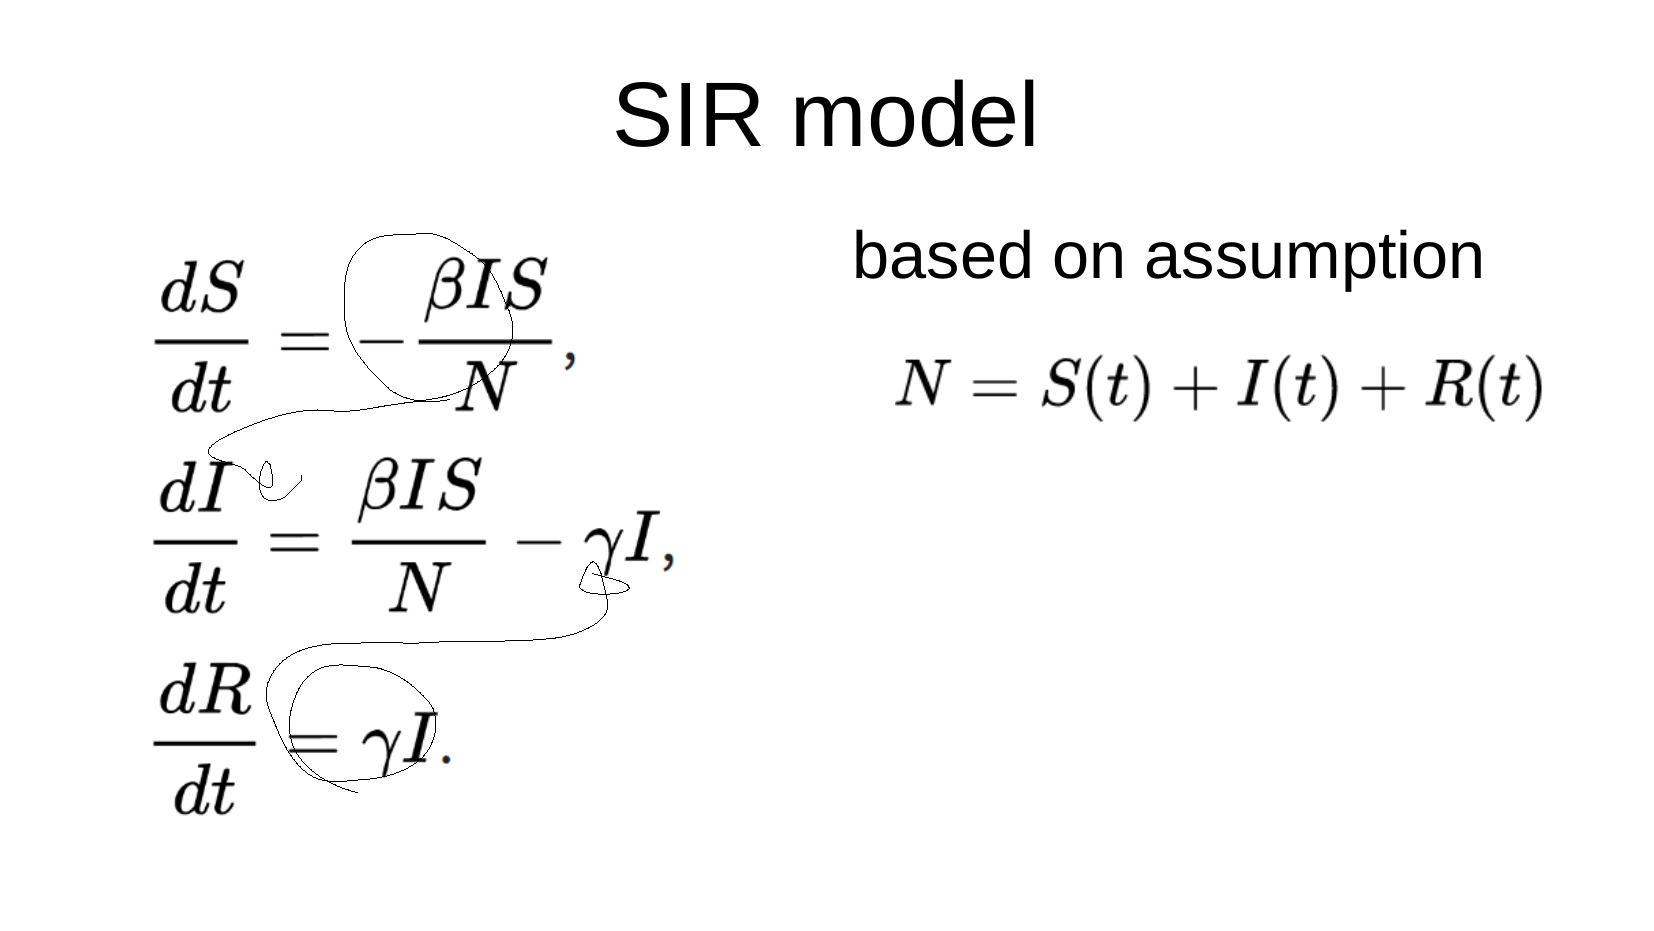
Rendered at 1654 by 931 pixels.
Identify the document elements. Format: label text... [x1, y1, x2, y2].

title SIR model [82, 37, 1571, 193]
picture [895, 330, 1548, 436]
picture [141, 236, 697, 845]
subtitle based on assumption [767, 217, 1571, 758]
